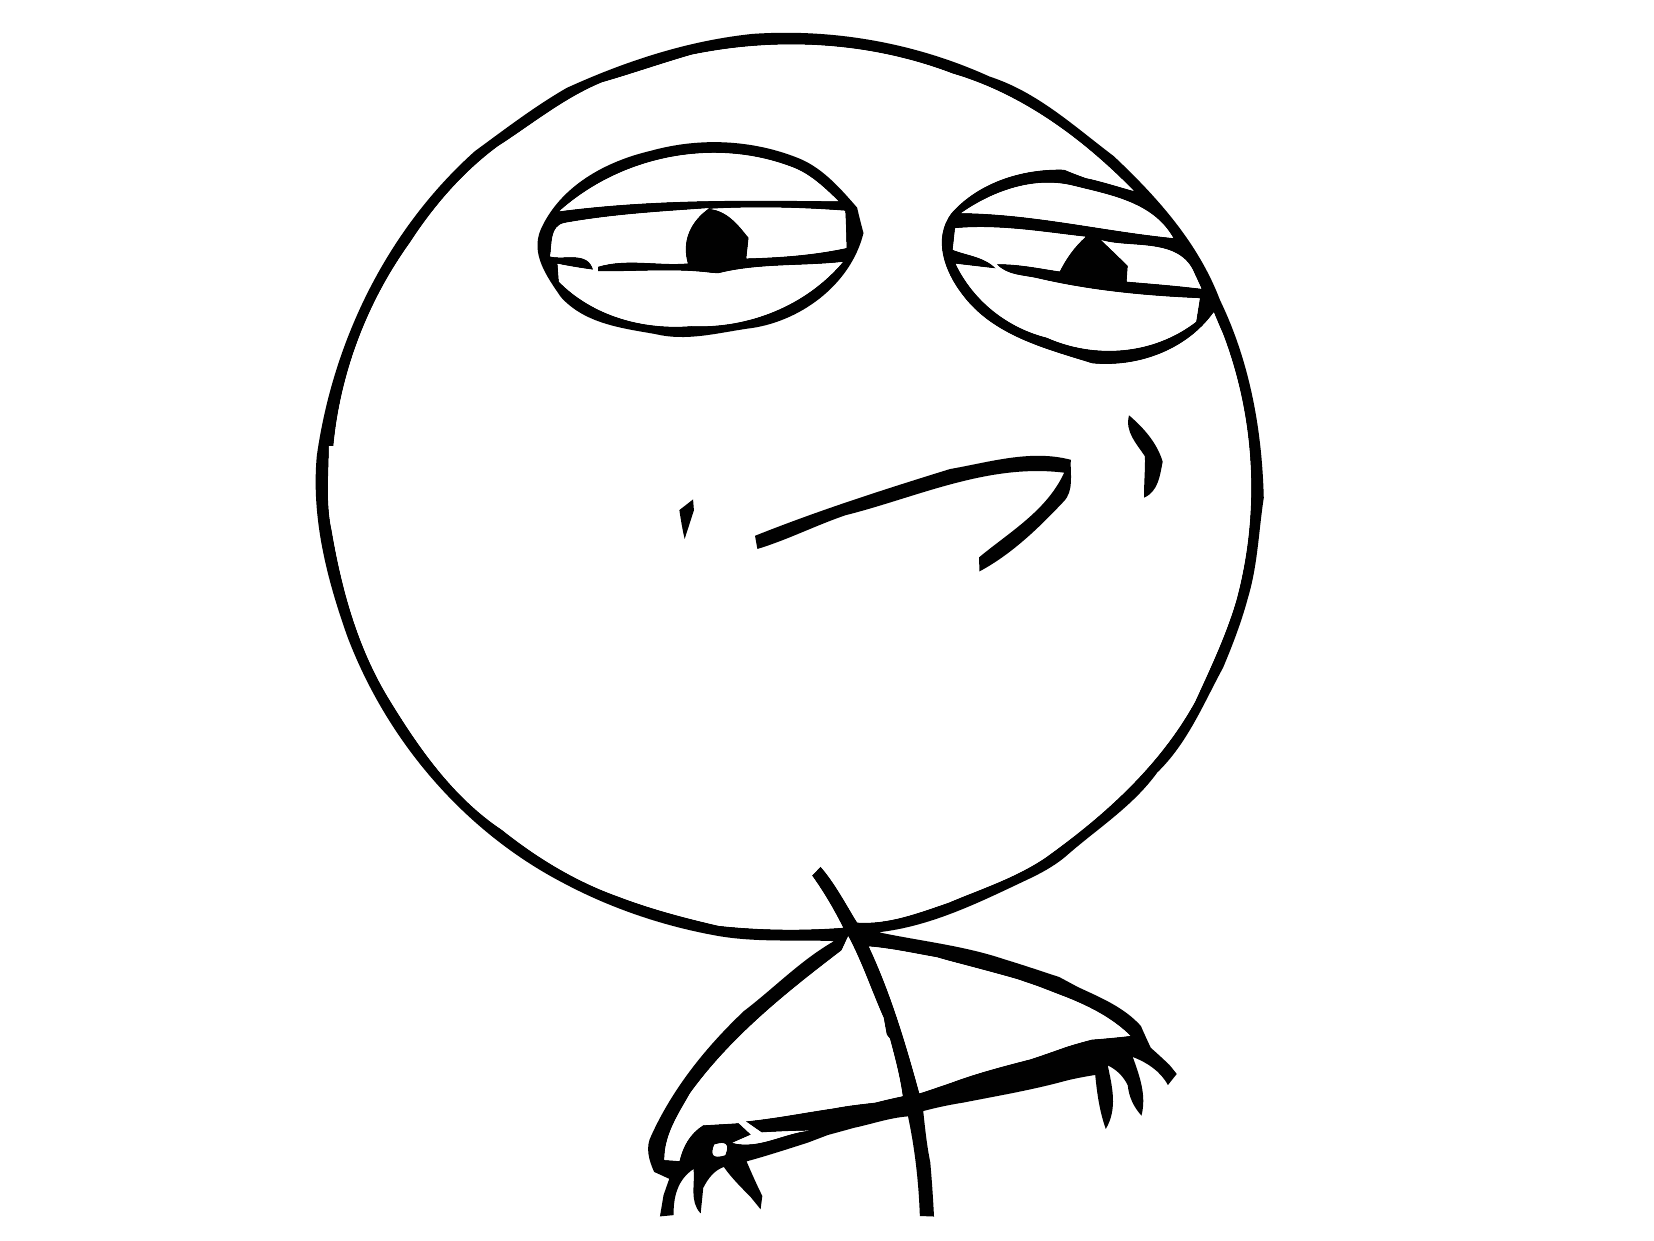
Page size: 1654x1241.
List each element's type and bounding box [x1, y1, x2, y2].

picture [315, 32, 1264, 1217]
